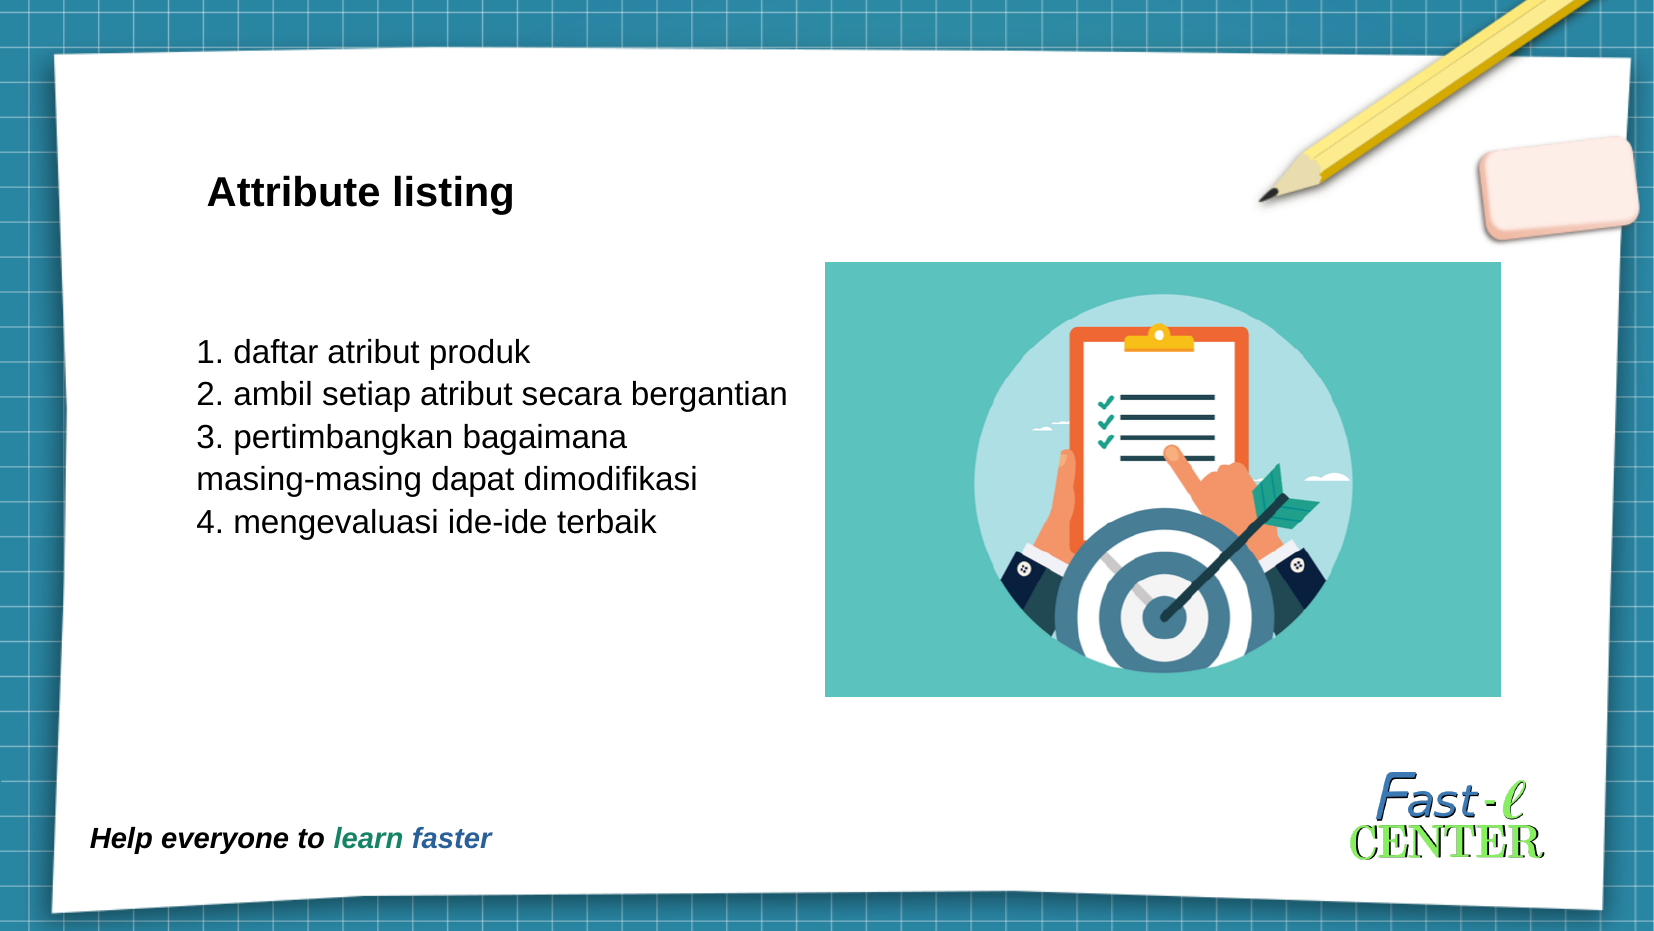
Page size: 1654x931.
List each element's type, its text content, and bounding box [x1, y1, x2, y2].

text_box Attribute listing [191, 160, 676, 226]
picture [0, 0, 1654, 931]
text_box Help everyone to learn faster [75, 814, 507, 863]
text_box 1. daftar atribut produk 2. ambil setiap atribut secara bergantian 3. pertimbangkan bagaimana masing-masing dapat dimodifikasi 4. mengevaluasi ide-ide terbaik [181, 320, 814, 606]
